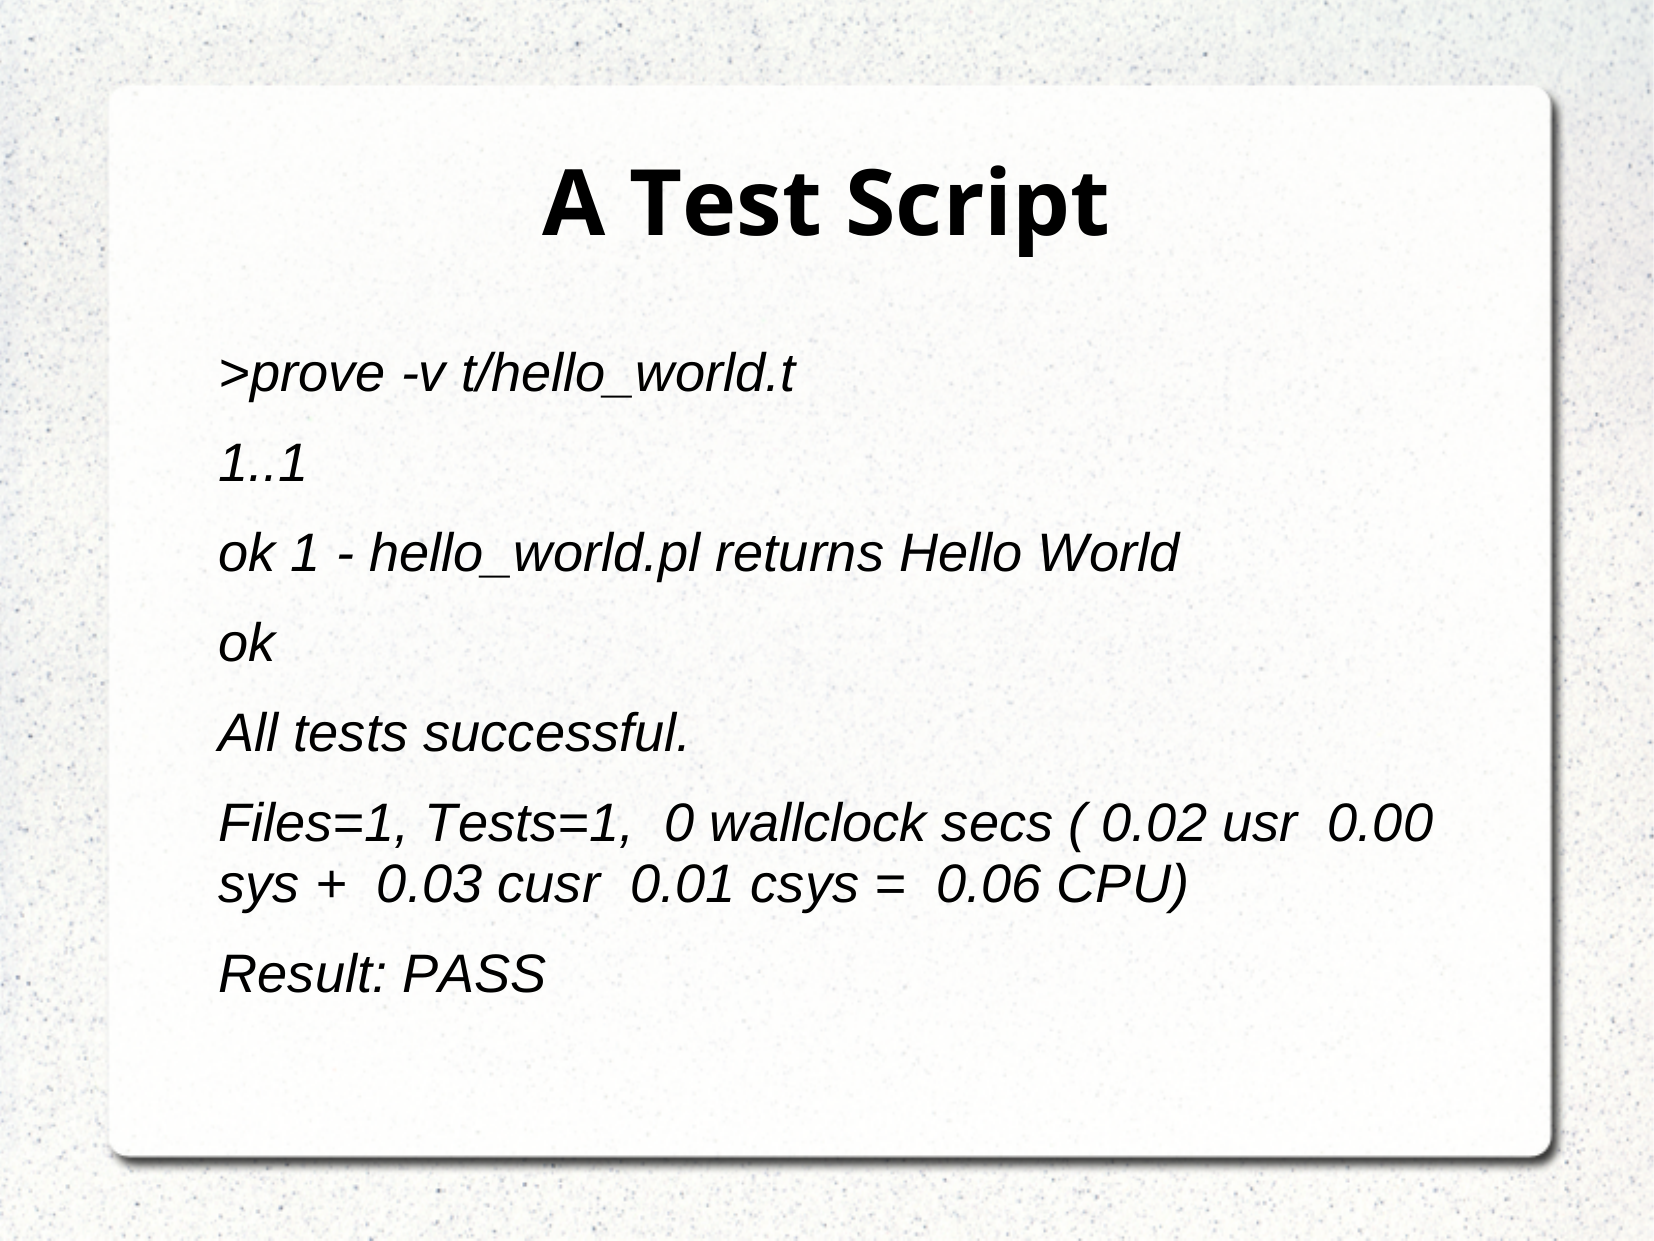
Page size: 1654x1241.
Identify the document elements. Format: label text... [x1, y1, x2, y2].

list >prove -v t/hello_world.t 1..1 ok 1 - hello_world.pl returns Hello World ok All tests successful. Files=1, Tests=1, 0 wallclock secs ( 0.02 usr 0.00 sys + 0.03 cusr 0.01 csys = 0.06 CPU) Result: PASS [147, 342, 1506, 1004]
picture [0, 0, 1654, 1241]
title A Test Script [118, 96, 1536, 304]
